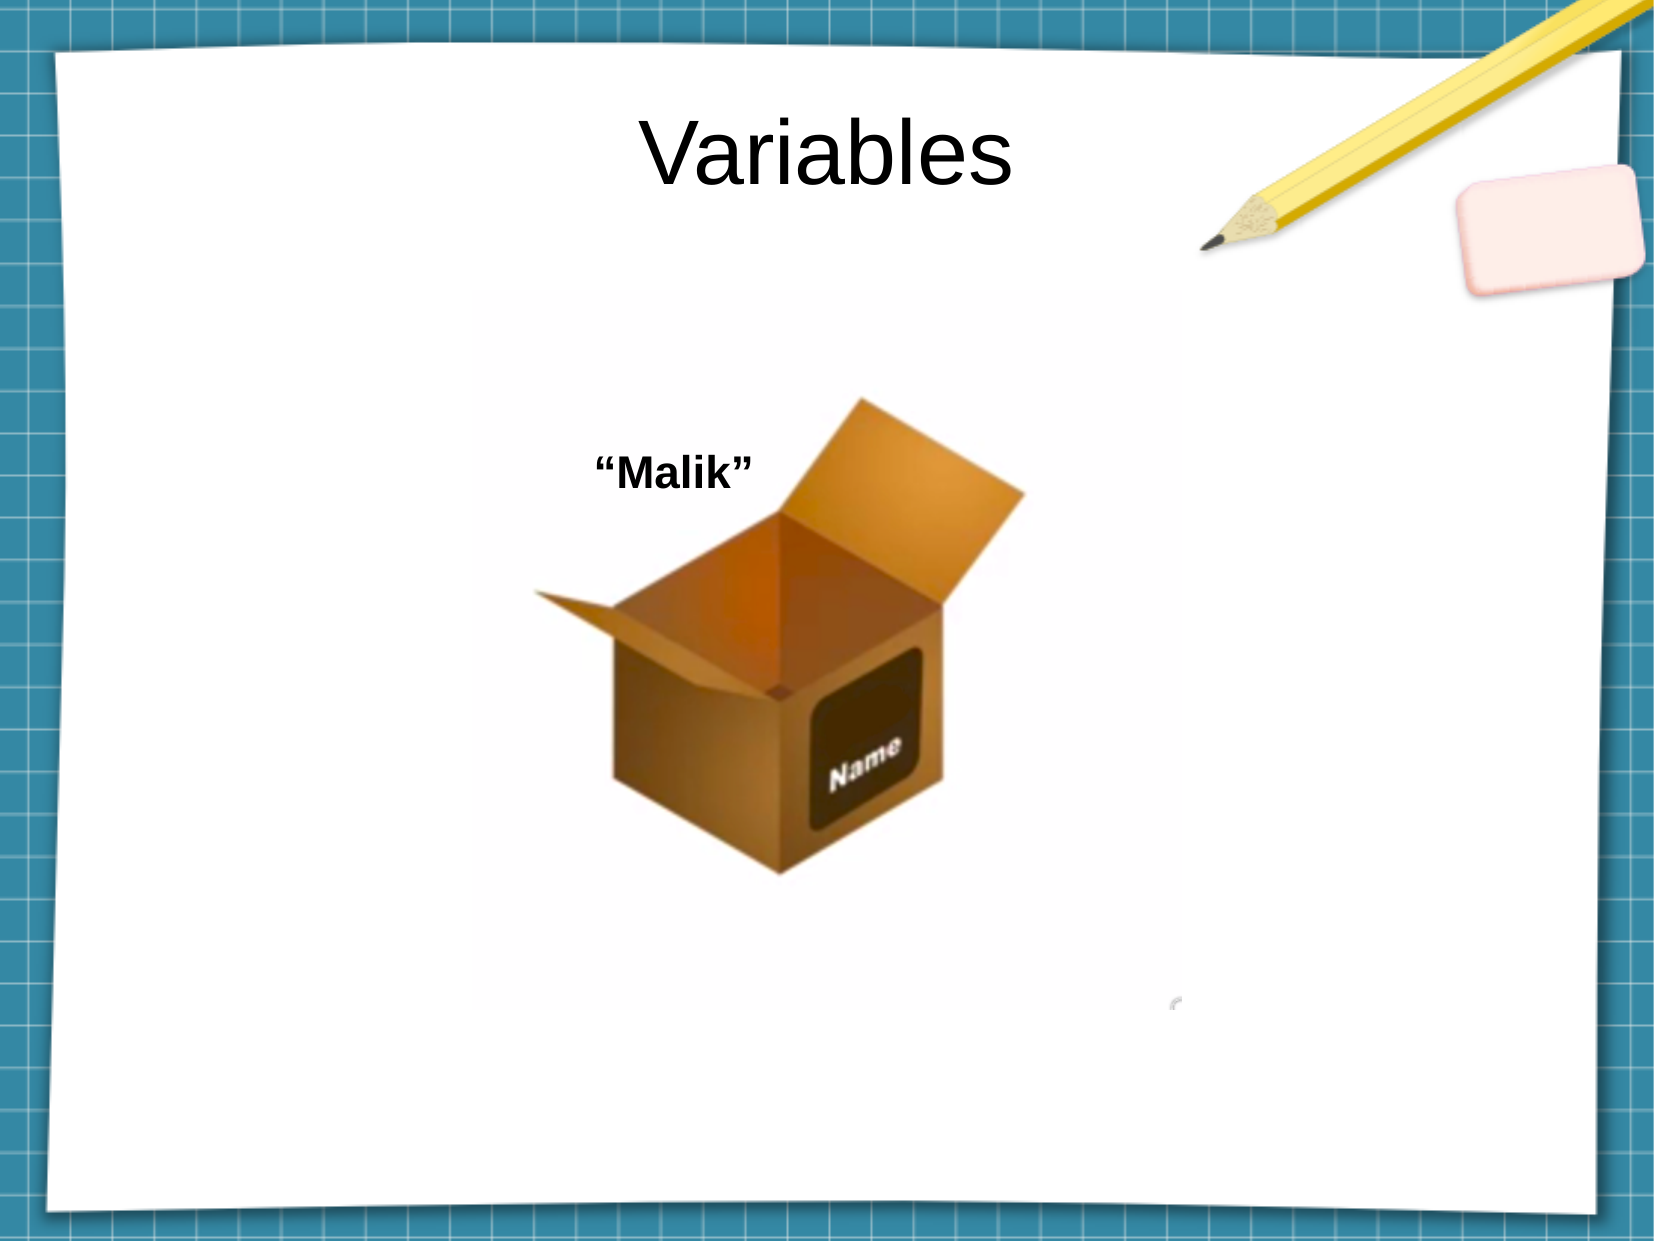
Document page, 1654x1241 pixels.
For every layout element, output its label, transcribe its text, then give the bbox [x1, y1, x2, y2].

title Variables [82, 49, 1571, 257]
text_box “Malik” [578, 439, 1040, 532]
picture [0, 0, 1654, 1241]
